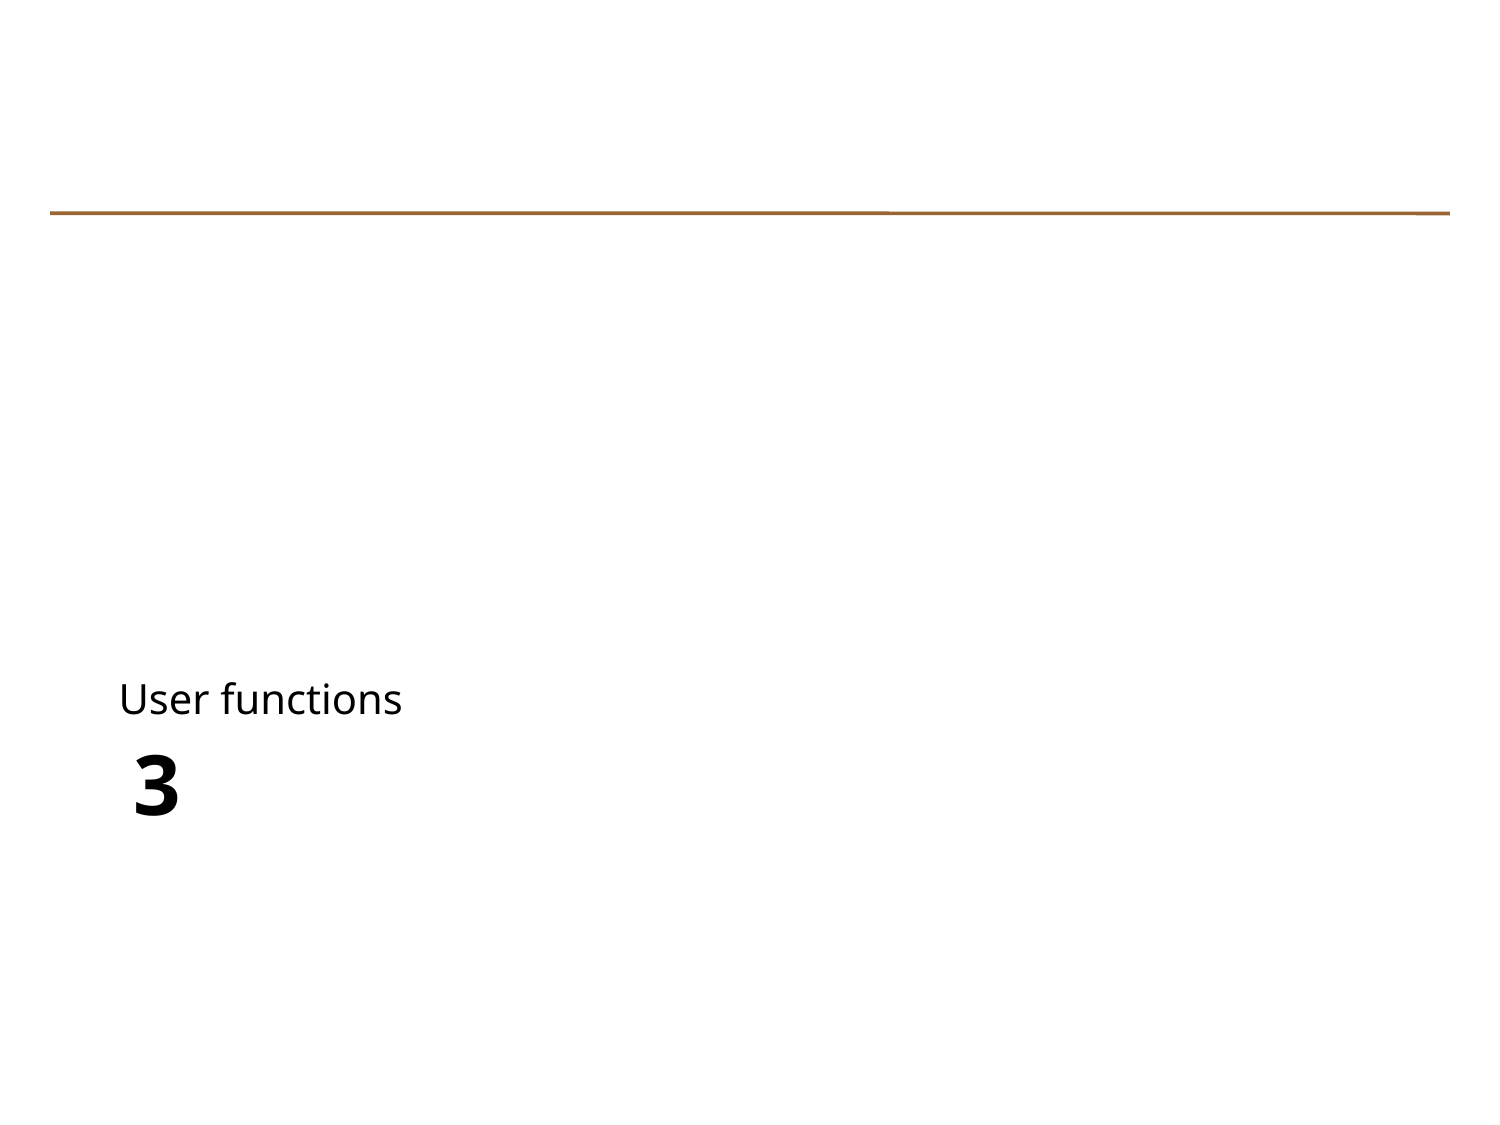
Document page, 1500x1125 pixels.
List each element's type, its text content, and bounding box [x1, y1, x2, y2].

text_box User functions [118, 476, 1394, 723]
text_box 3 [118, 723, 1394, 947]
